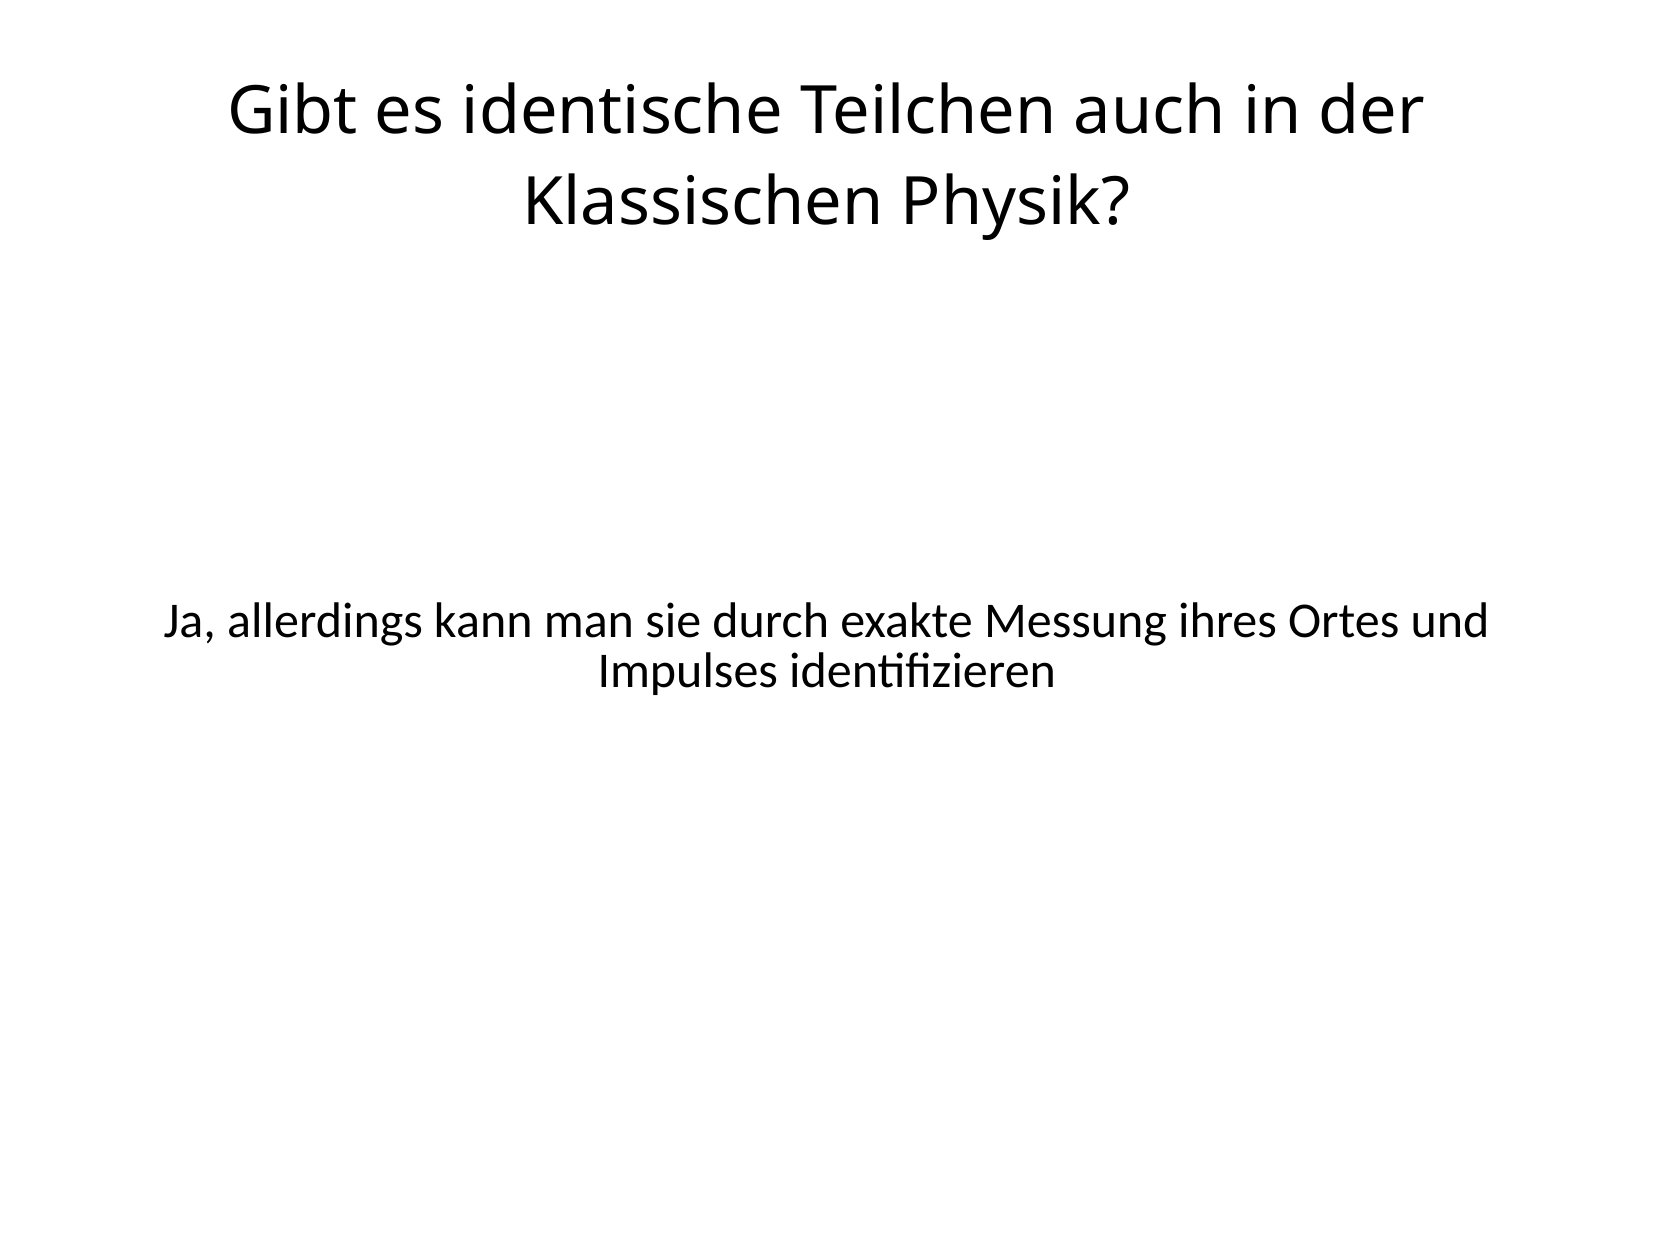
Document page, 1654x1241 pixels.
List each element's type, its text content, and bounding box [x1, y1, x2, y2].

title Gibt es identische Teilchen auch in der Klassischen Physik? [82, 49, 1571, 257]
subtitle Ja, allerdings kann man sie durch exakte Messung ihres Ortes und Impulses identifizieren [82, 290, 1571, 1010]
